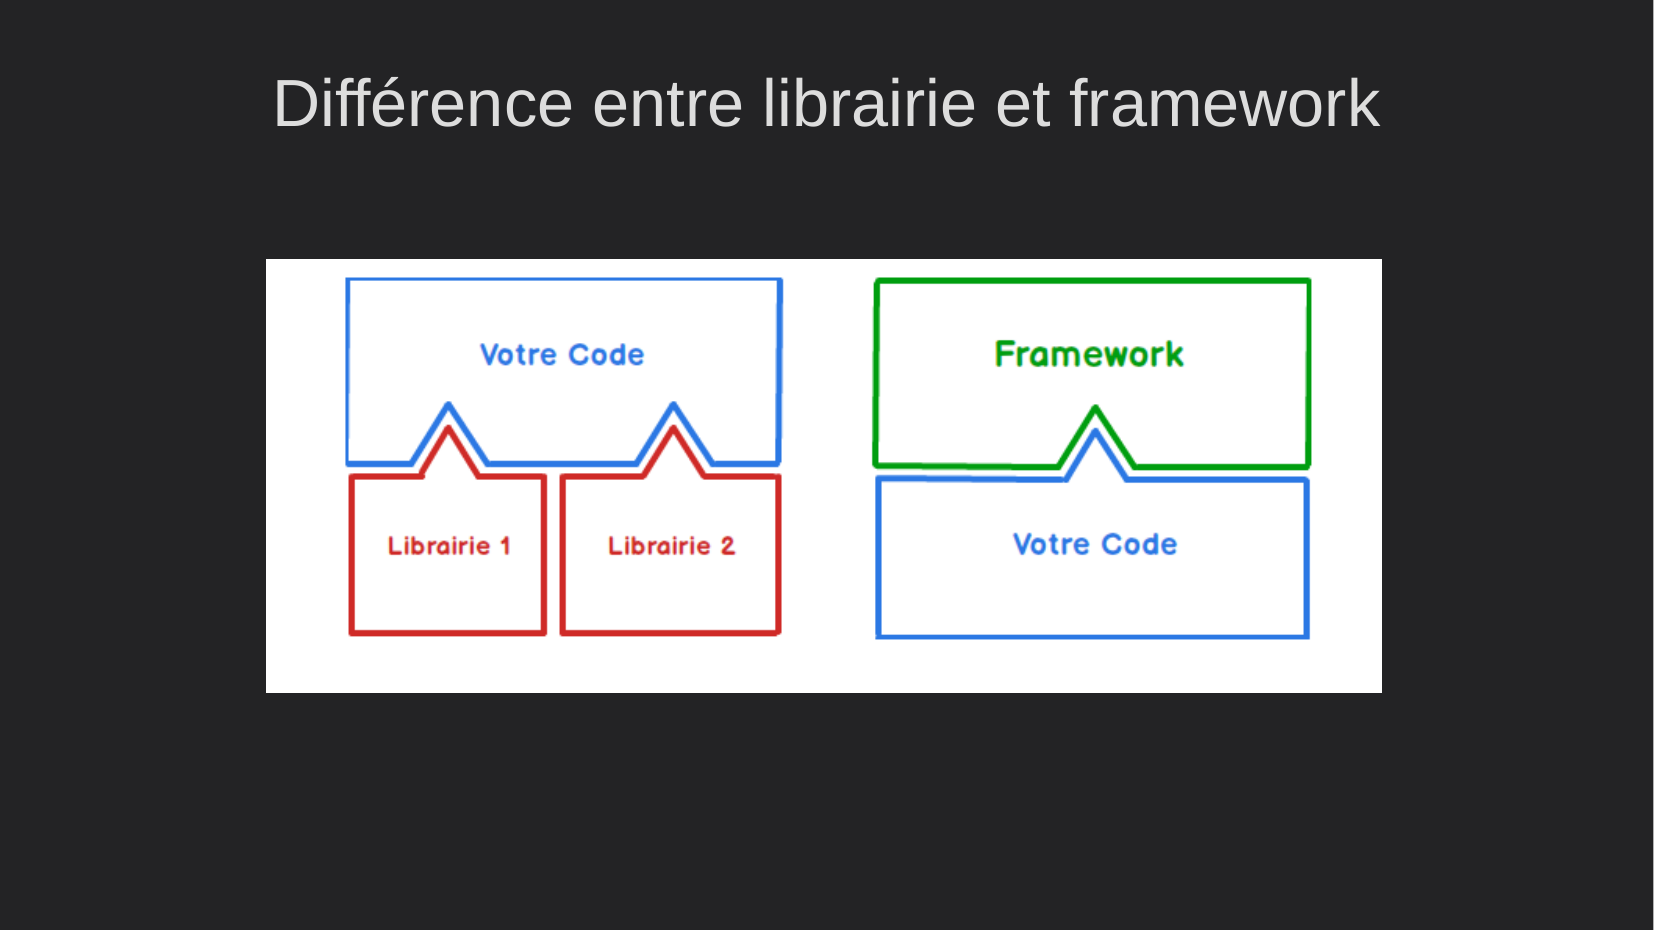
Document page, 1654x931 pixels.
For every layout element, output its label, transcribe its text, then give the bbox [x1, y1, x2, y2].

picture [266, 259, 1382, 693]
text_box Différence entre librairie et framework [0, 59, 1654, 224]
